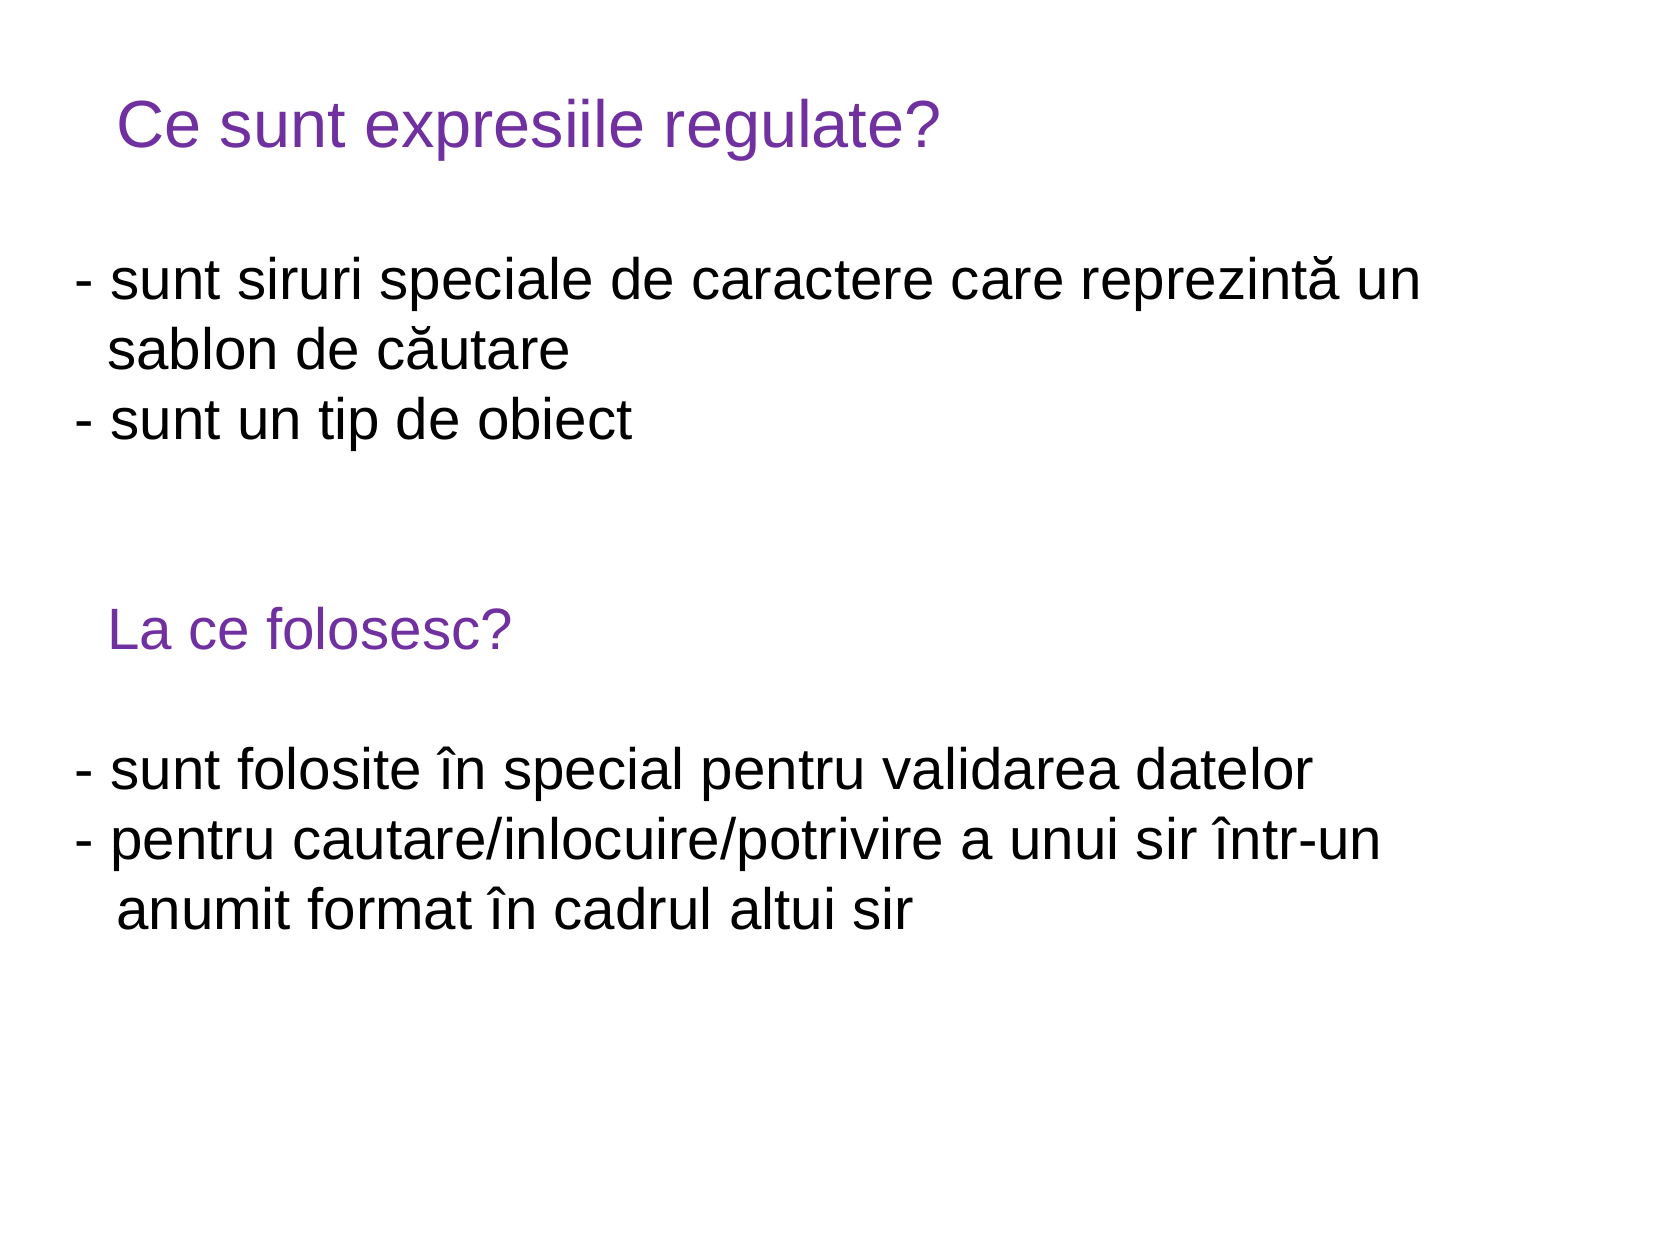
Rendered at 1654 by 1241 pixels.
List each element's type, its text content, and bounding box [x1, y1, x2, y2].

text_box Ce sunt expresiile regulate? - sunt siruri speciale de caractere care reprezintă un sablon de căutare - sunt un tip de obiect La ce folosesc? - sunt folosite în special pentru validarea datelor - pentru cautare/inlocuire/potrivire a unui sir într-un anumit format în cadrul altui sir [27, 0, 1548, 1241]
